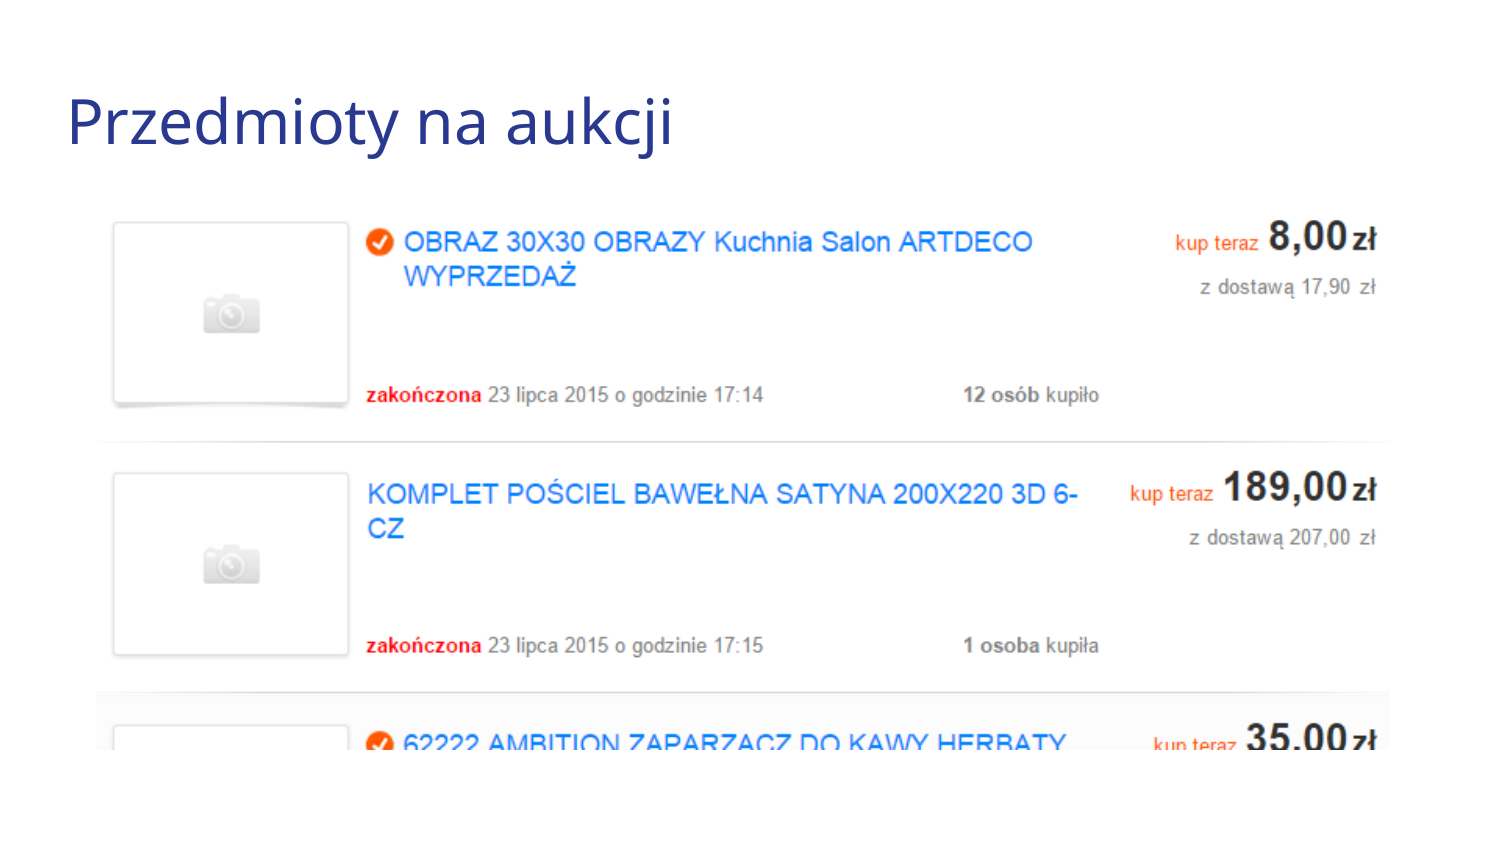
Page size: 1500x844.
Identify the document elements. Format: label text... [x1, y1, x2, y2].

picture [96, 208, 1393, 750]
title Przedmioty na aukcji [51, 67, 1449, 167]
